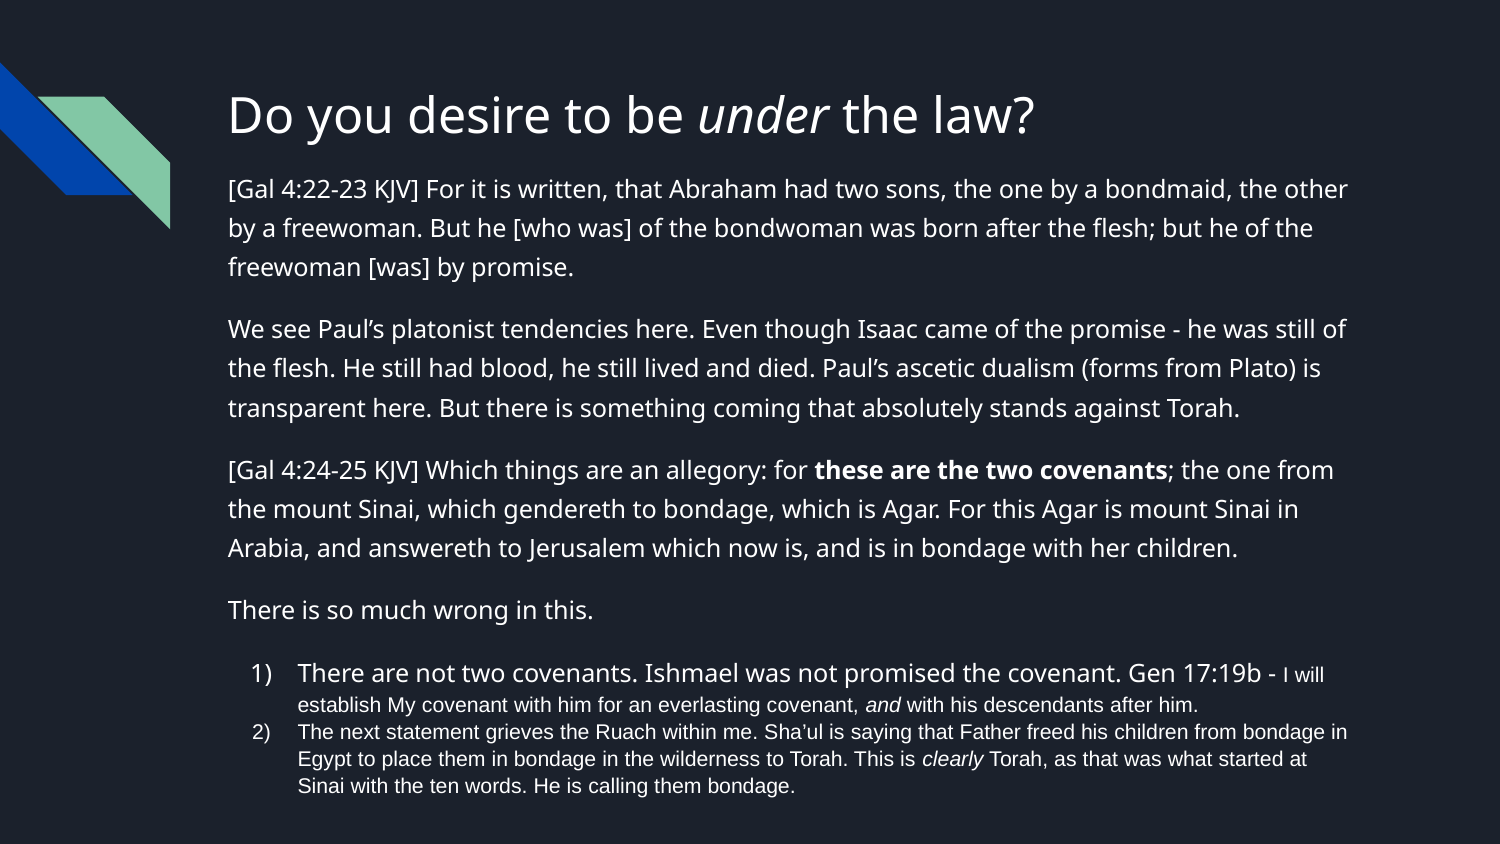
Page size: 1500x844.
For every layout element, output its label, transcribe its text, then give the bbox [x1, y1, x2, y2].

title Do you desire to be under the law? [212, 64, 1368, 151]
list [Gal 4:22-23 KJV] For it is written, that Abraham had two sons, the one by a bondmaid, the other by a freewoman. But he [who was] of the bondwoman was born after the flesh; but he of the freewoman [was] by promise. We see Paul’s platonist tendencies here. Even though Isaac came of the promise - he was still of the flesh. He still had blood, he still lived and died. Paul’s ascetic dualism (forms from Plato) is transparent here. But there is something coming that absolutely stands against Torah. [Gal 4:24-25 KJV] Which things are an allegory: for these are the two covenants; the one from the mount Sinai, which gendereth to bondage, which is Agar. For this Agar is mount Sinai in Arabia, and answereth to Jerusalem which now is, and is in bondage with her children. There is so much wrong in this. There are not two covenants. Ishmael was not promised the covenant. Gen 17:19b - I will establish My covenant with him for an everlasting covenant, and with his descendants after him. The next statement grieves the Ruach within me. Sha’ul is saying that Father freed his children from bondage in Egypt to place them in bondage in the wilderness to Torah. This is clearly Torah, as that was what started at Sinai with the ten words. He is calling them bondage. [212, 151, 1368, 822]
